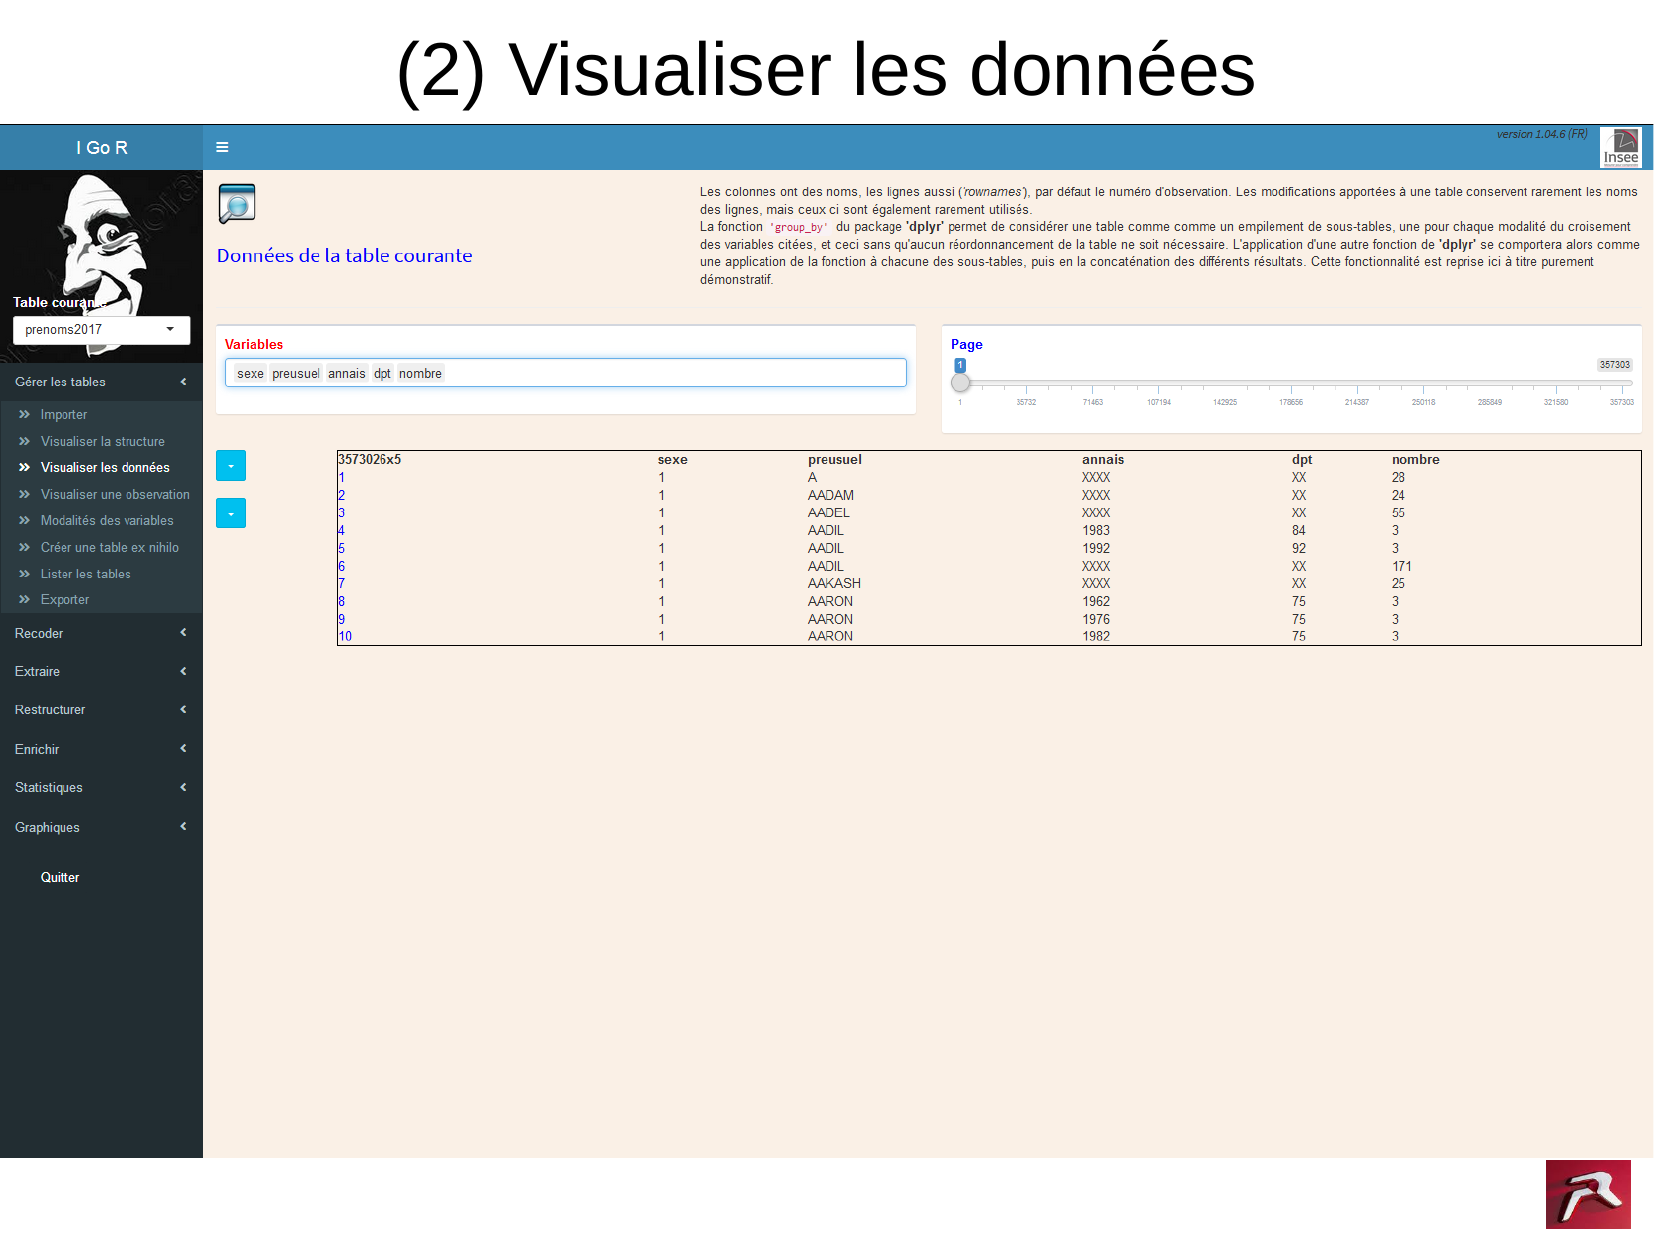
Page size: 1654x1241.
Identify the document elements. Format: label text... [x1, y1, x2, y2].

picture [0, 124, 1654, 1158]
title (2) Visualiser les données [82, 27, 1571, 112]
picture [1546, 1160, 1631, 1229]
